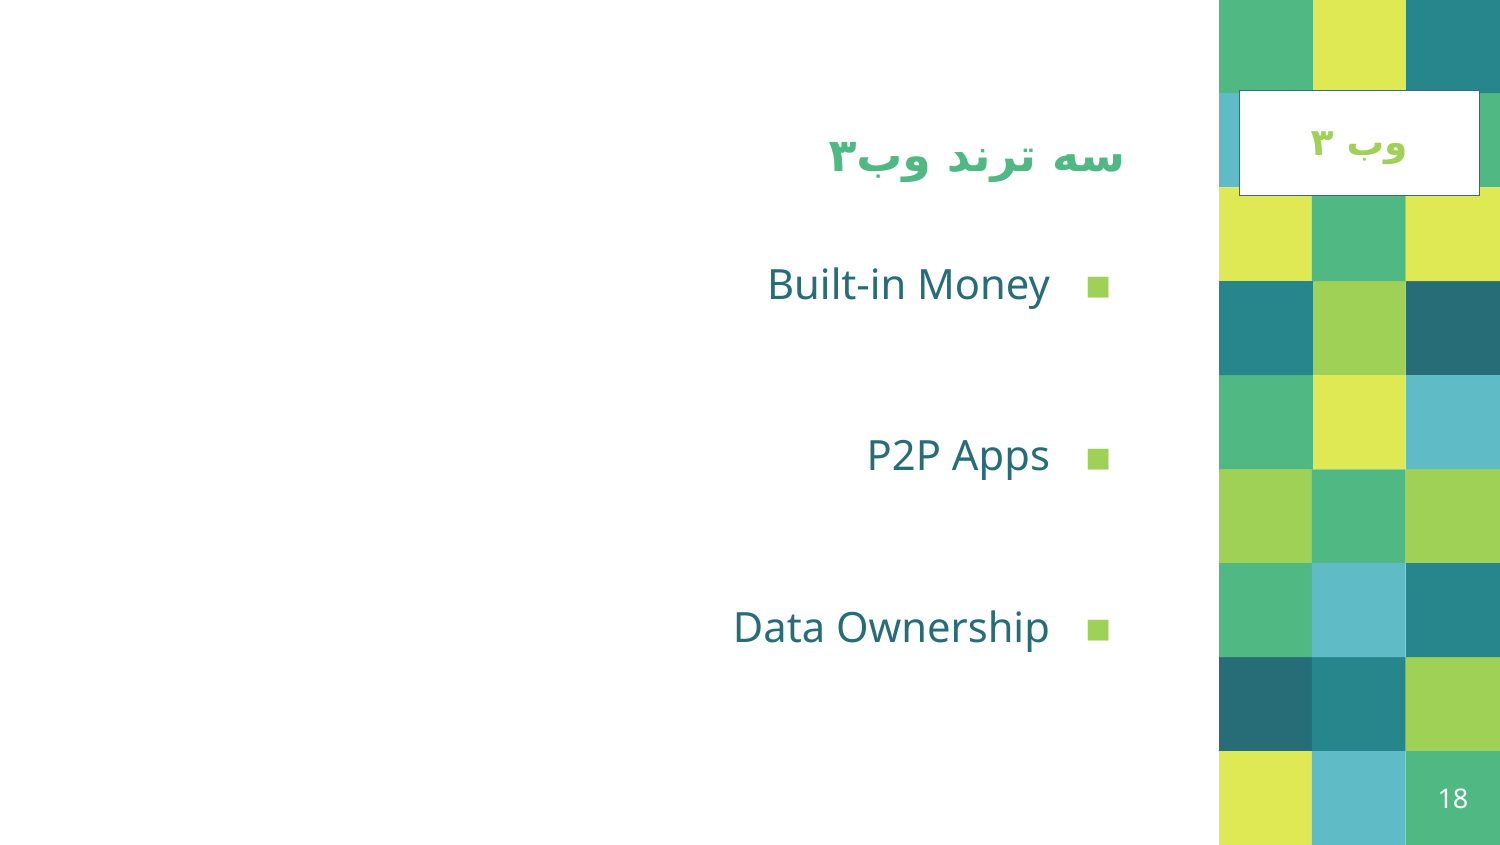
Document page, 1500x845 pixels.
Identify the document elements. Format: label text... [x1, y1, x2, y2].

list P2P Apps [73, 414, 1141, 505]
list Data Ownership [73, 585, 1141, 676]
list Built-in Money [73, 242, 1141, 333]
text_box وب ۳ [1239, 90, 1480, 196]
text_box سه ترند وب۳ [645, 121, 1141, 208]
slide_number 18 [1405, 750, 1500, 845]
